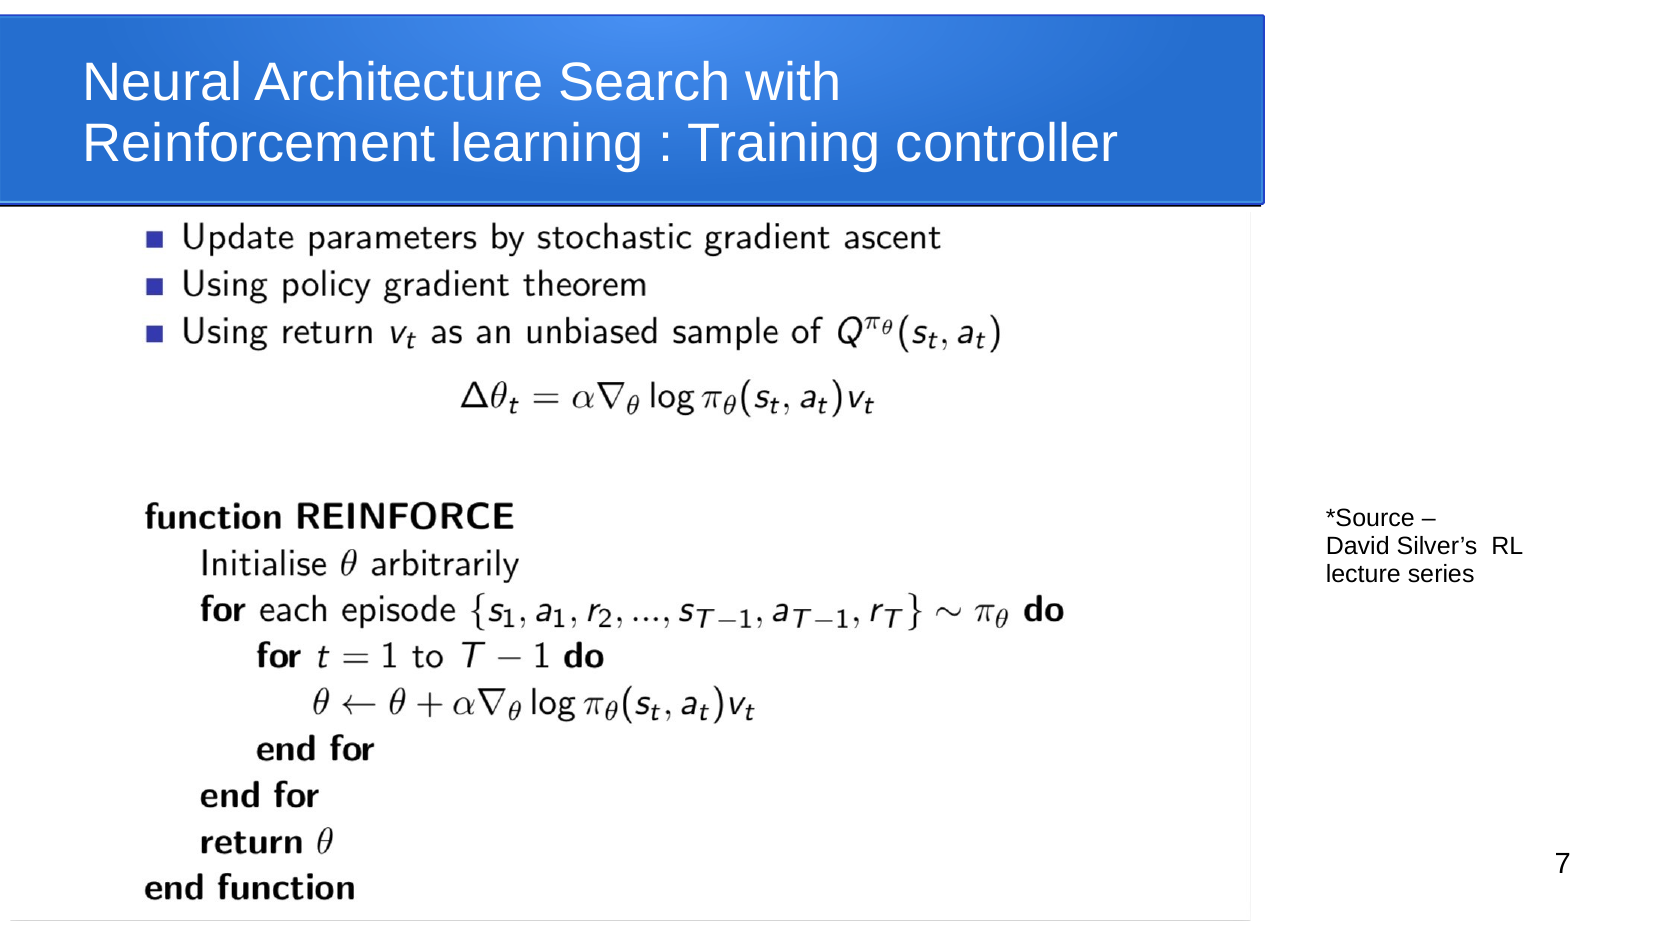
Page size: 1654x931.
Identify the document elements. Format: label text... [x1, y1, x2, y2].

picture [10, 212, 1251, 921]
title Neural Architecture Search with Reinforcement learning : Training controller [82, 35, 1235, 189]
text_box *Source – David Silver’s RL lecture series [1311, 496, 1654, 595]
